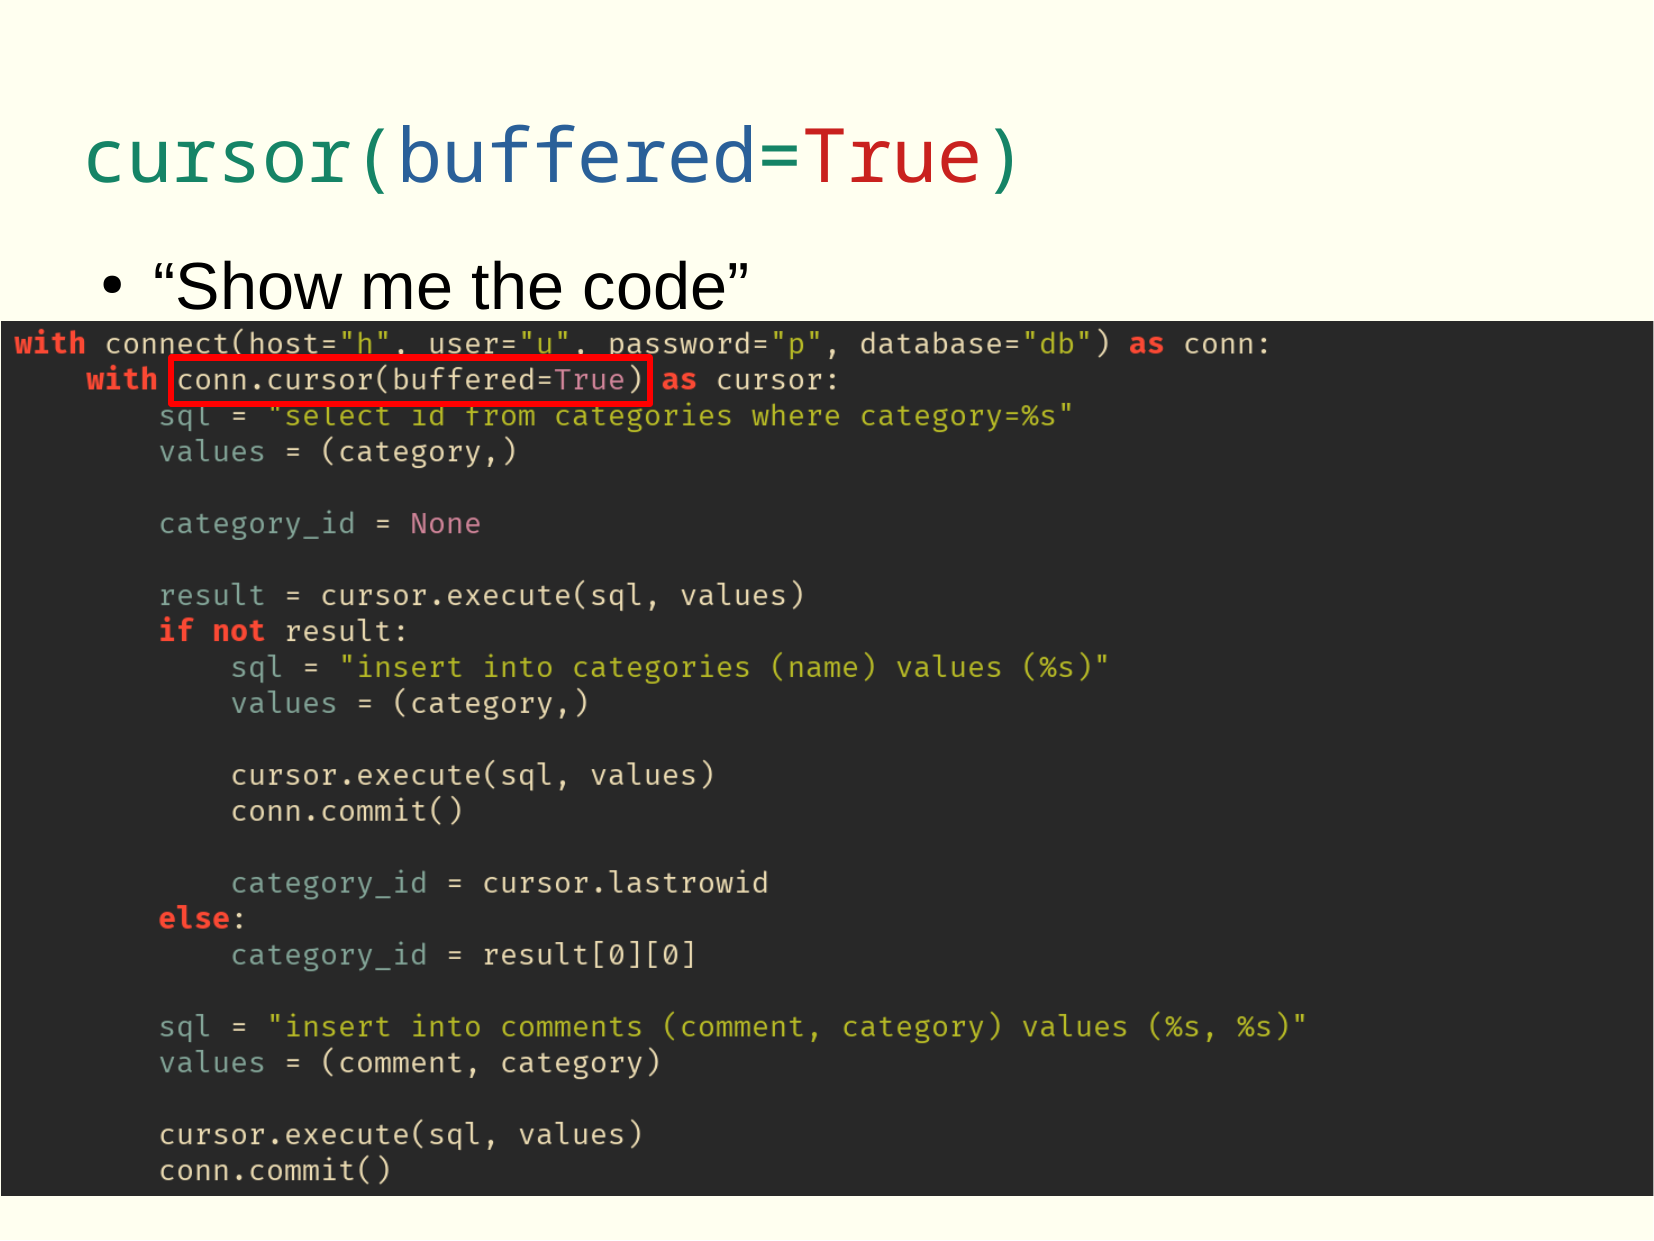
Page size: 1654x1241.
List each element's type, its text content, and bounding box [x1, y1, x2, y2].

list “Show me the code” [82, 248, 1571, 321]
picture [1, 321, 1654, 1196]
title cursor(buffered=True) [82, 49, 1571, 248]
